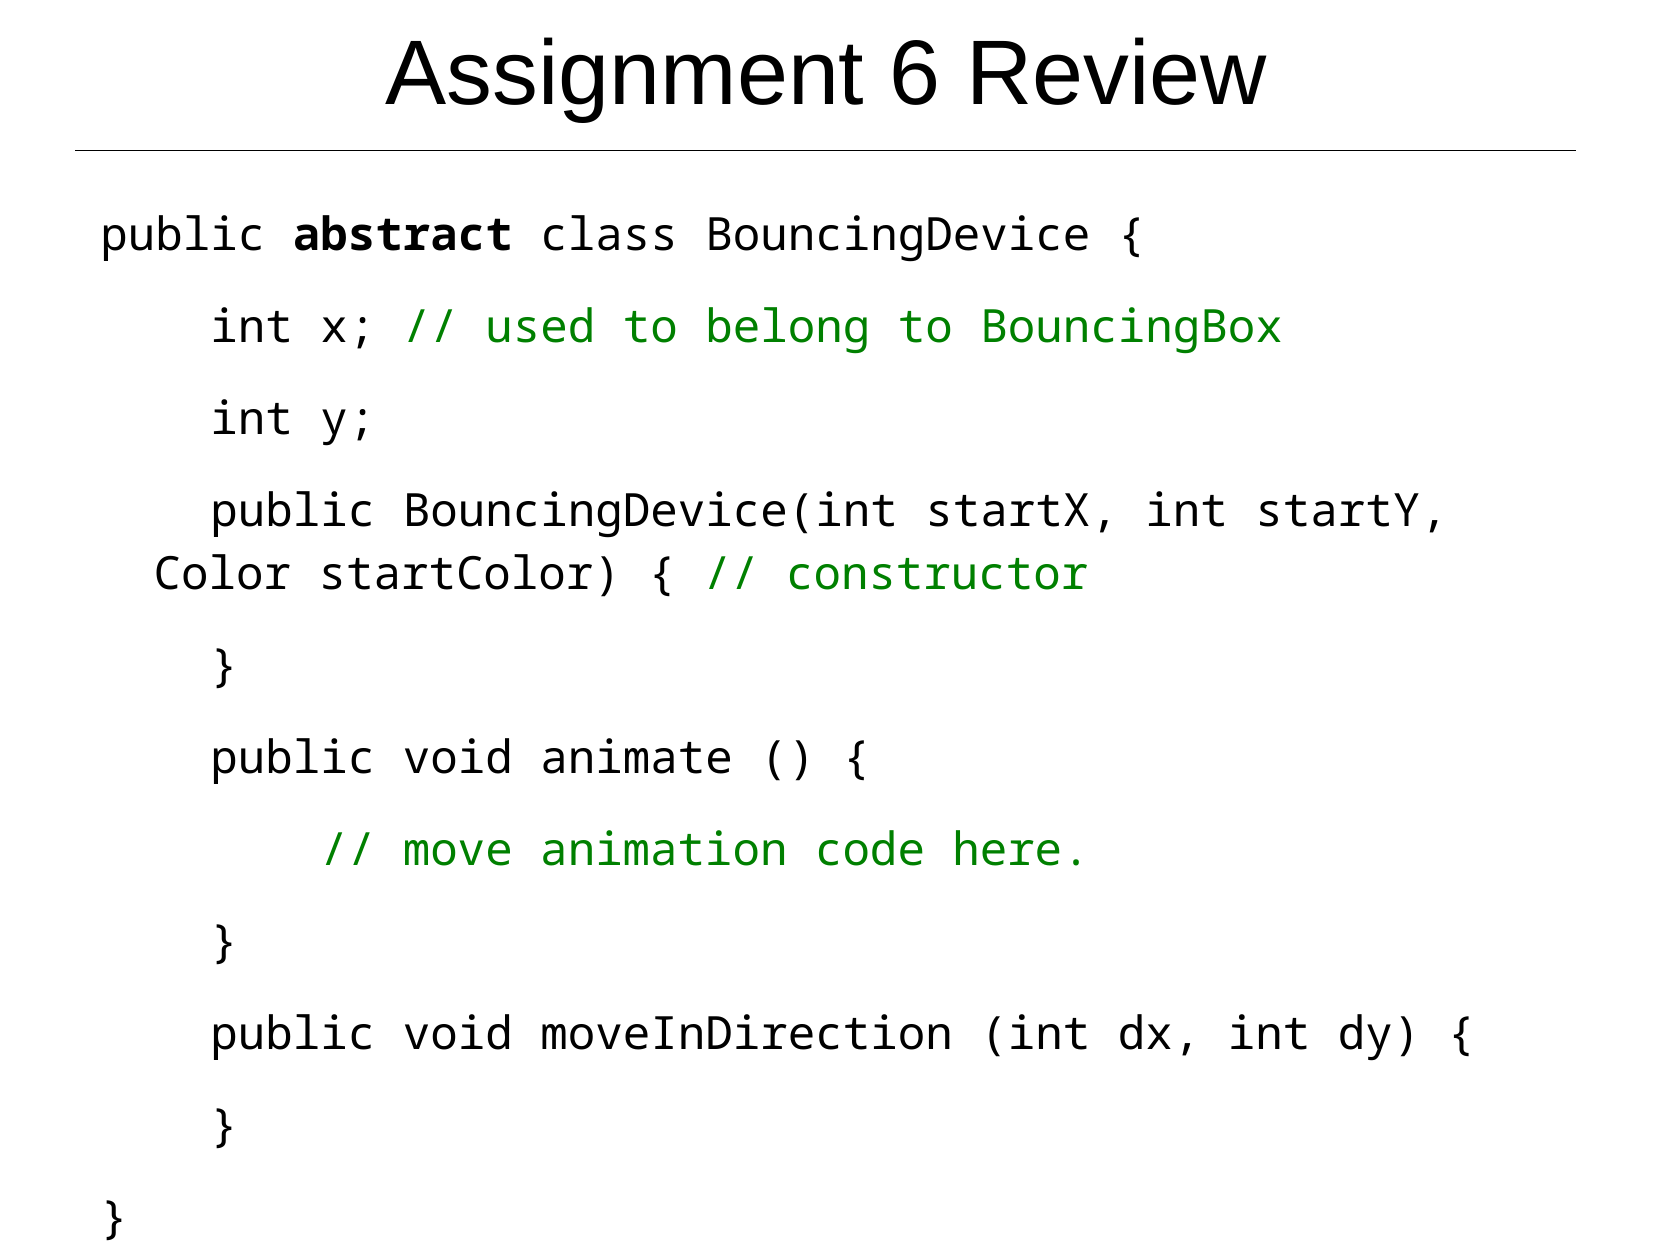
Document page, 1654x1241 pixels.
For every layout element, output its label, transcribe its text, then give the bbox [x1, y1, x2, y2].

title Assignment 6 Review [82, 3, 1571, 143]
list public abstract class BouncingDevice { int x; // used to belong to BouncingBox int y; public BouncingDevice(int startX, int startY, Color startColor) { // constructor } public void animate () { // move animation code here. } public void moveInDirection (int dx, int dy) { } } [82, 201, 1571, 1138]
